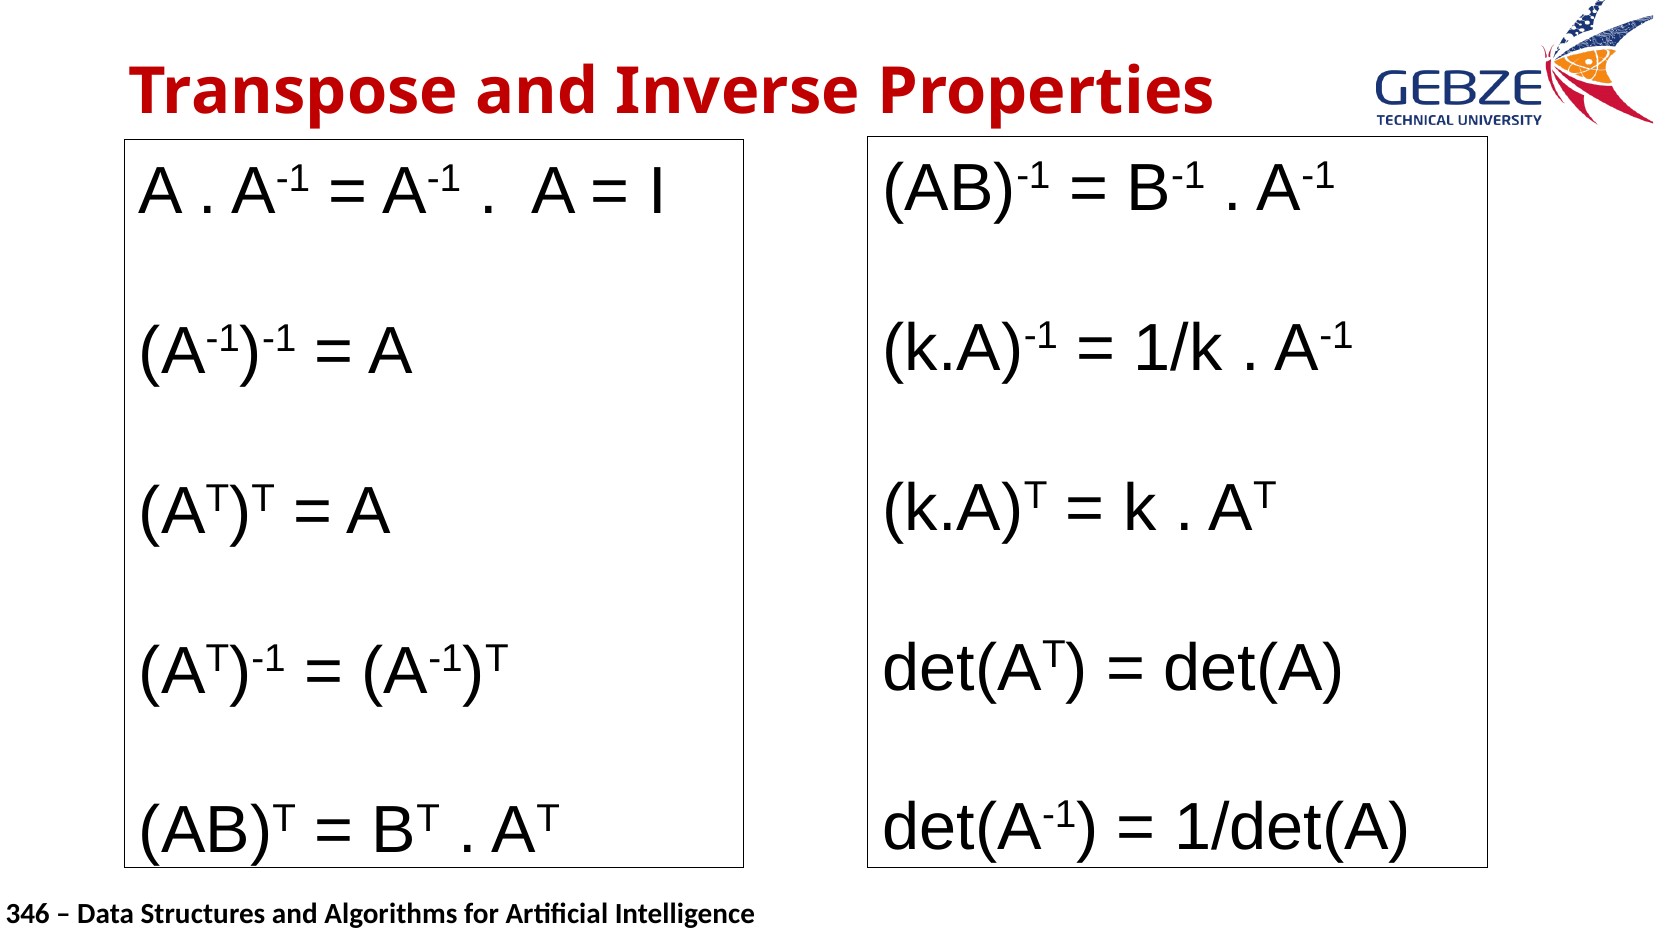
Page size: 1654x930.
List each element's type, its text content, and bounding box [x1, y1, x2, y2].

text_box A . A-1 = A-1 . A = I (A-1)-1 = A (AT)T = A (AT)-1 = (A-1)T (AB)T = BT . AT (A+B)T = AT + BT [124, 139, 744, 868]
text_box (AB)-1 = B-1 . A-1 (k.A)-1 = 1/k . A-1 (k.A)T = k . AT det(AT) = det(A) det(A-1) = 1/det(A) det(A.B)=det(A).det(B) [867, 136, 1488, 868]
title Transpose and Inverse Properties [113, 49, 1364, 137]
picture [1376, 0, 1654, 125]
